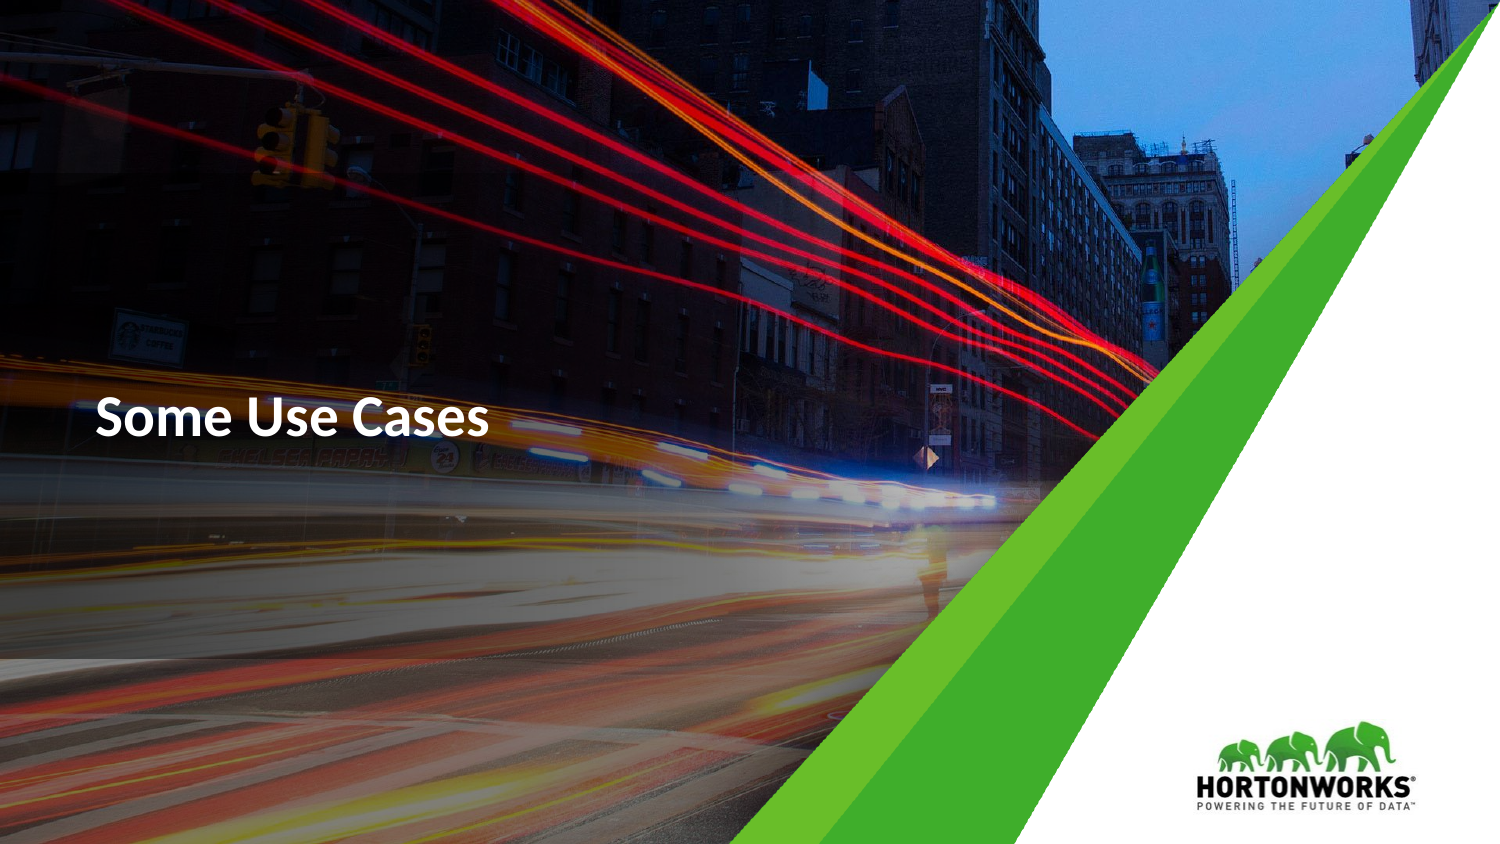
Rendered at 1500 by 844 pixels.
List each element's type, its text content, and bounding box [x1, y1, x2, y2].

title Some Use Cases [86, 214, 998, 459]
picture [0, 0, 1500, 844]
